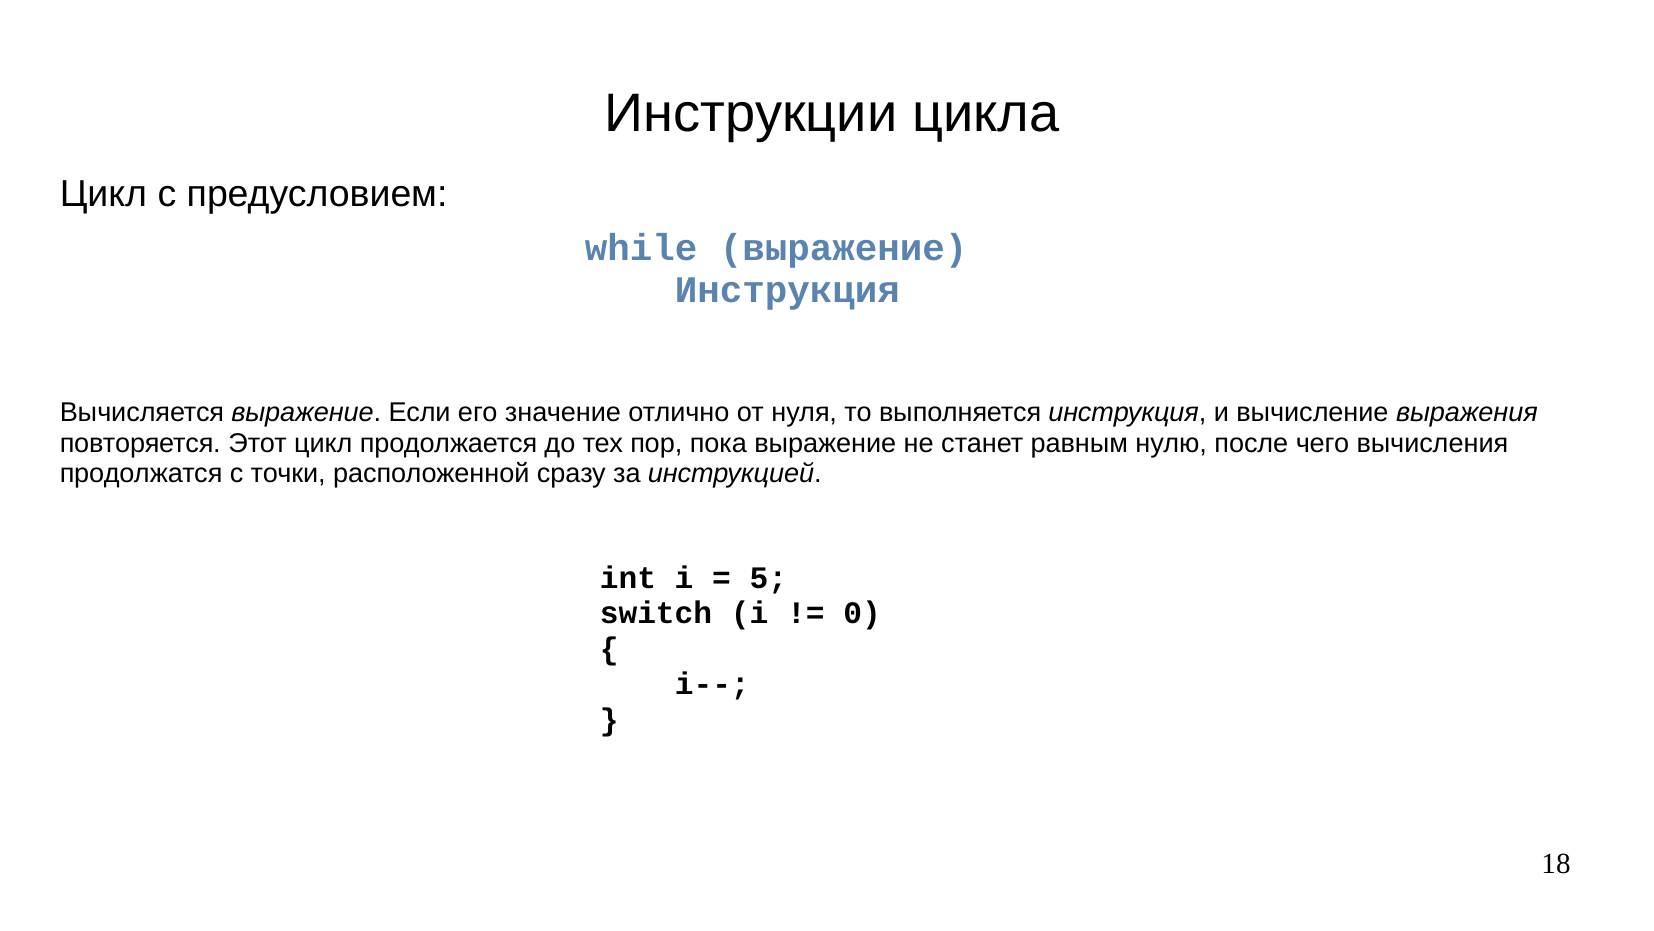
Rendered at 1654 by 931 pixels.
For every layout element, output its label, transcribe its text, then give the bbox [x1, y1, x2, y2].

text_box while (выражение) Инструкция [570, 221, 990, 346]
text_box Цикл с предусловием: [45, 165, 1366, 222]
text_box int i = 5; switch (i != 0) { i--; } [585, 555, 916, 783]
text_box Вычисляется выражение. Если его значение отлично от нуля, то выполняется инструкция, и вычисление выражения повторяется. Этот цикл продолжается до тех пор, пока выражение не станет равным нулю, после чего вычисления продолжатся с точки, расположенной сразу за инструкцией. [45, 390, 1591, 496]
text_box Инструкции цикла [45, 75, 1621, 166]
